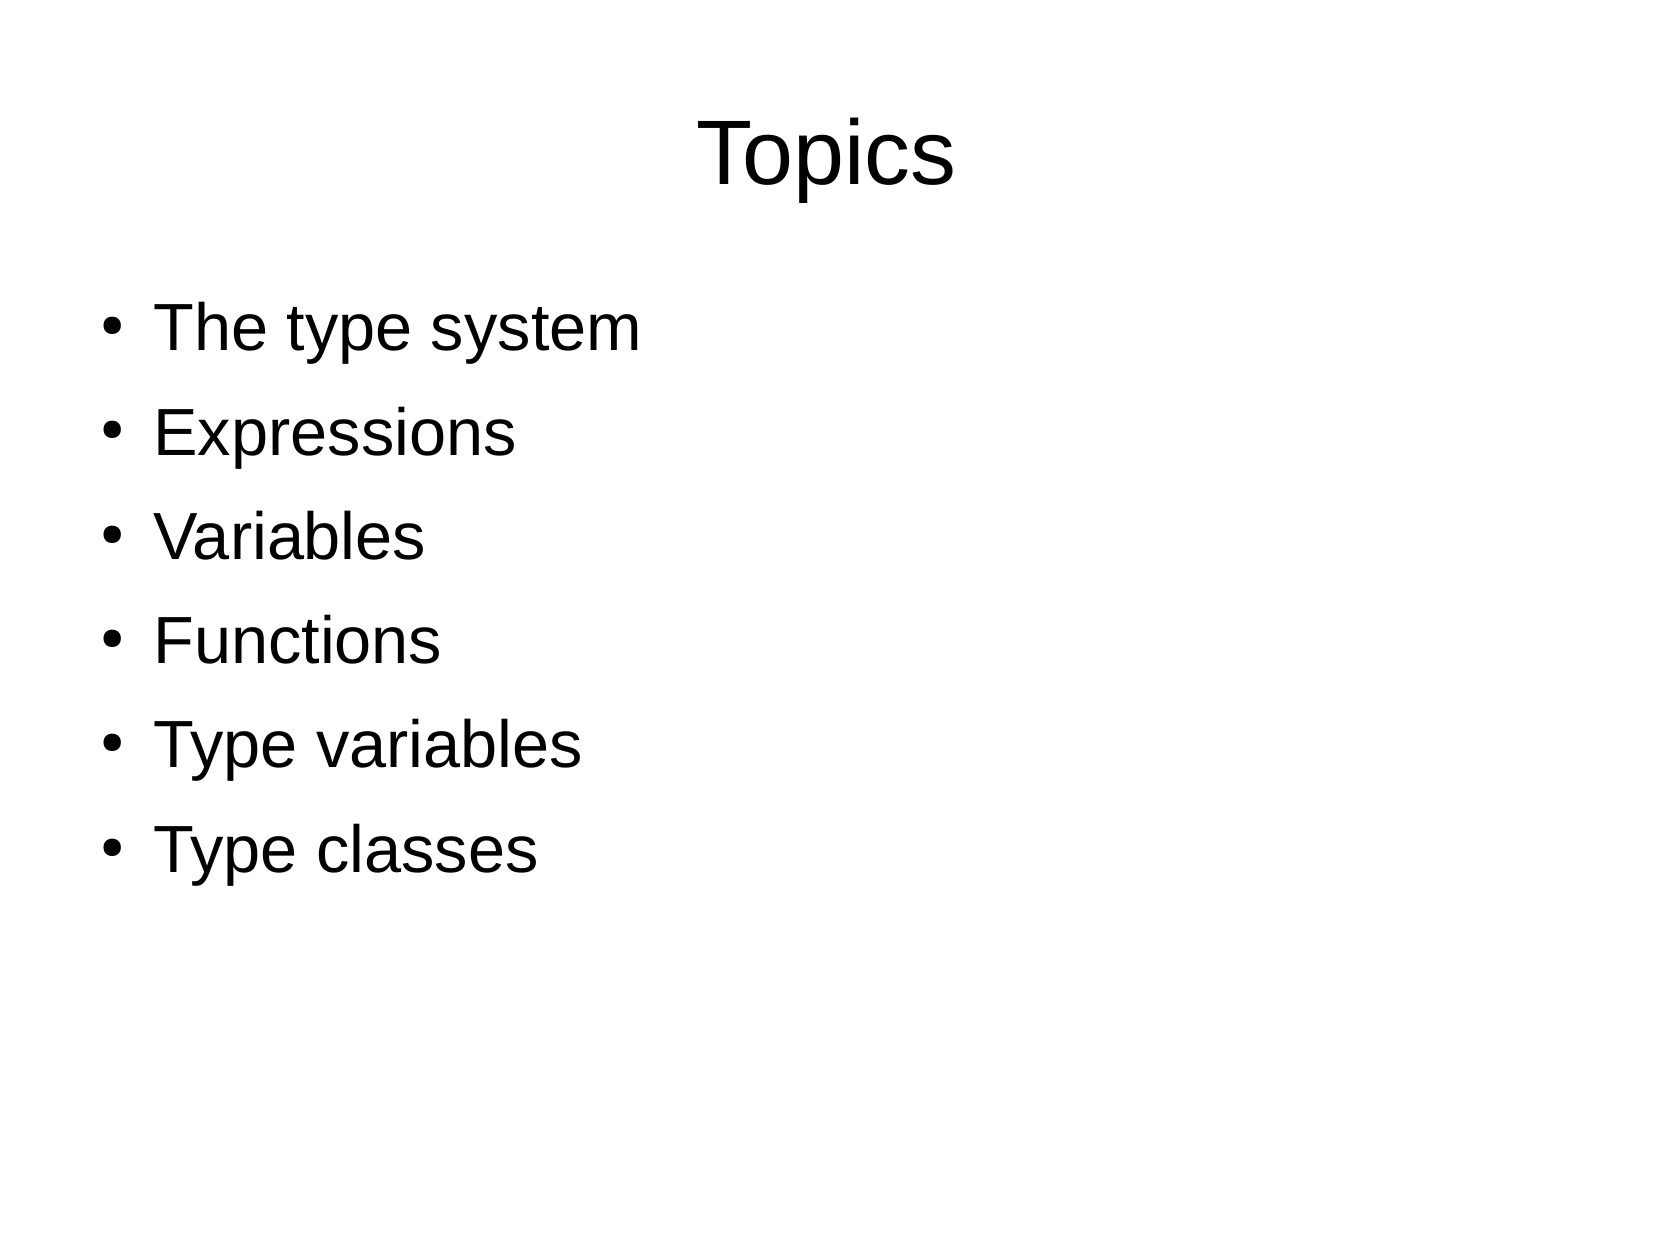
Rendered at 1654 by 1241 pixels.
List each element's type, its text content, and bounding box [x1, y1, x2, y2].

list The type system Expressions Variables Functions Type variables Type classes [82, 290, 1571, 1094]
title Topics [82, 56, 1571, 250]
